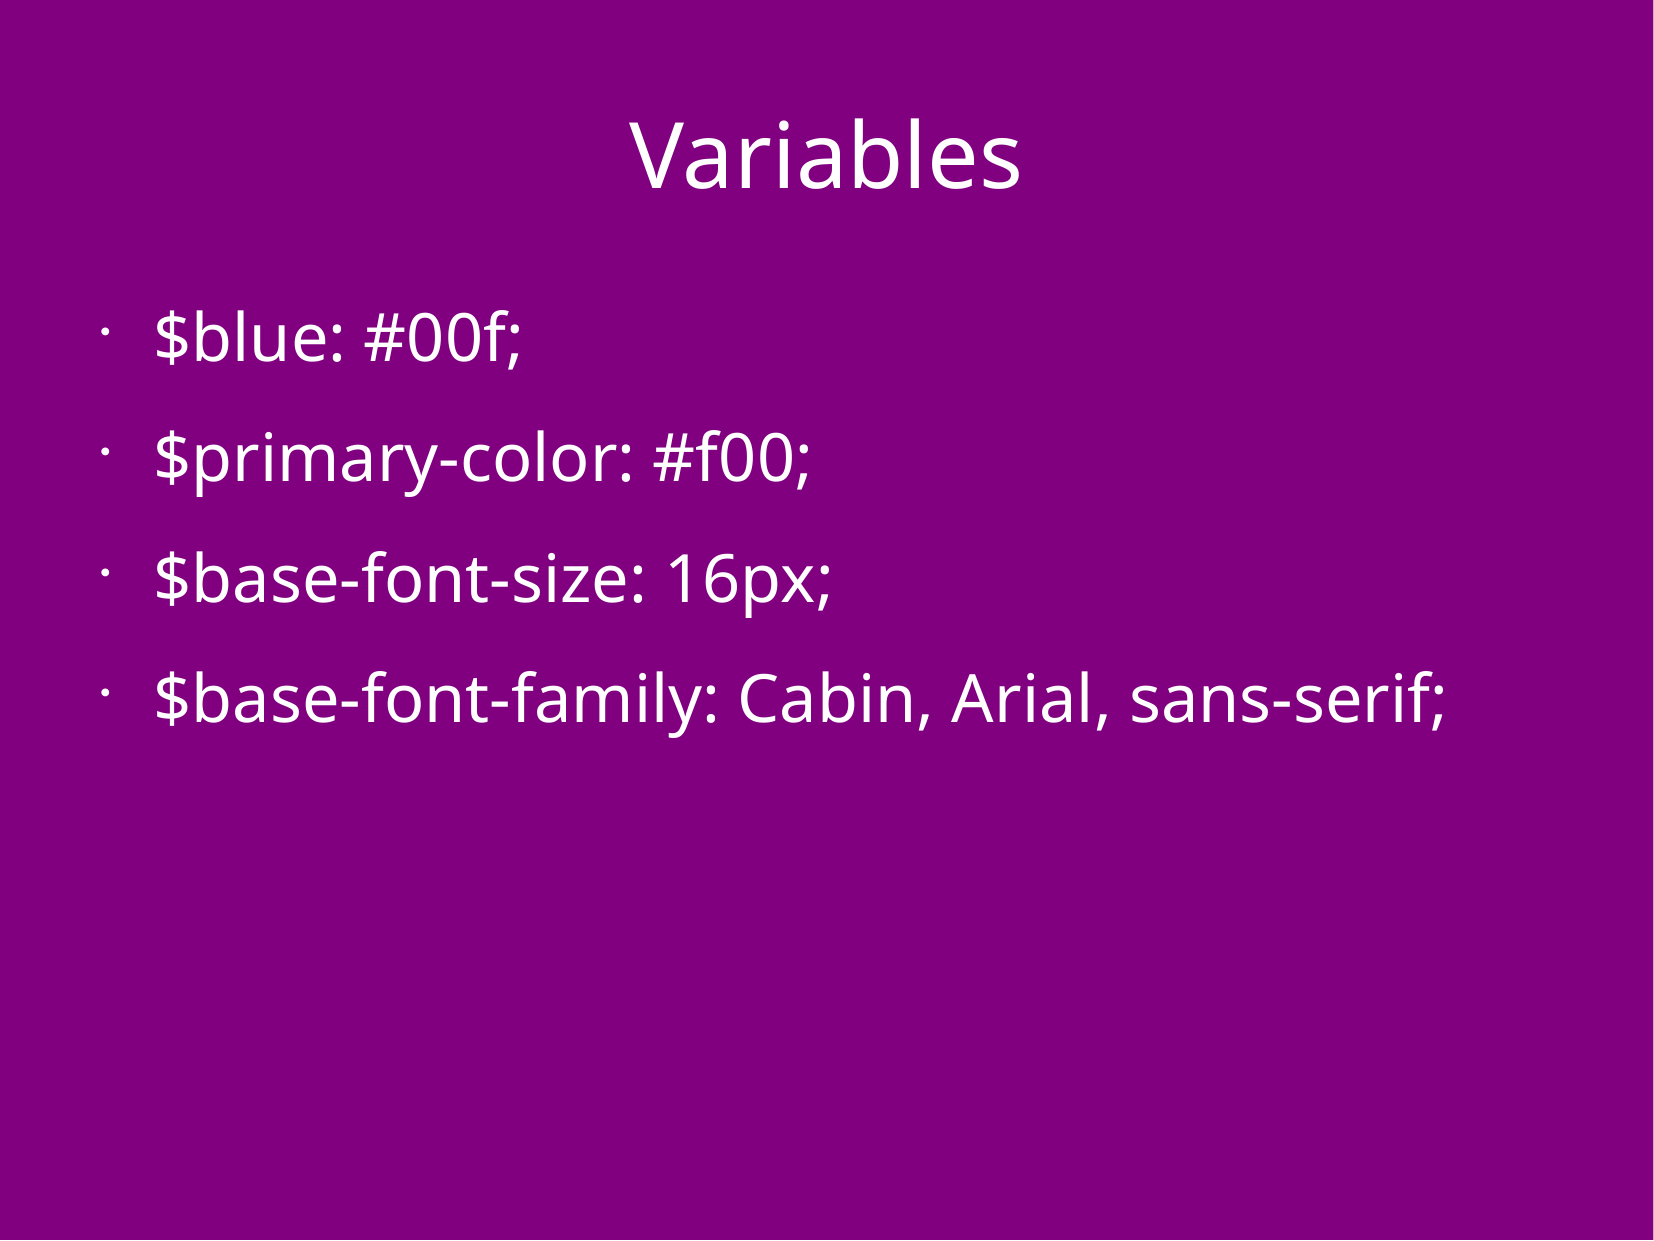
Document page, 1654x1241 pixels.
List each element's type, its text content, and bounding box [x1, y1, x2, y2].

list $blue: #00f; $primary-color: #f00; $base-font-size: 16px; $base-font-family: Cabin, Arial, sans-serif; [82, 290, 1571, 1094]
title Variables [82, 56, 1571, 250]
